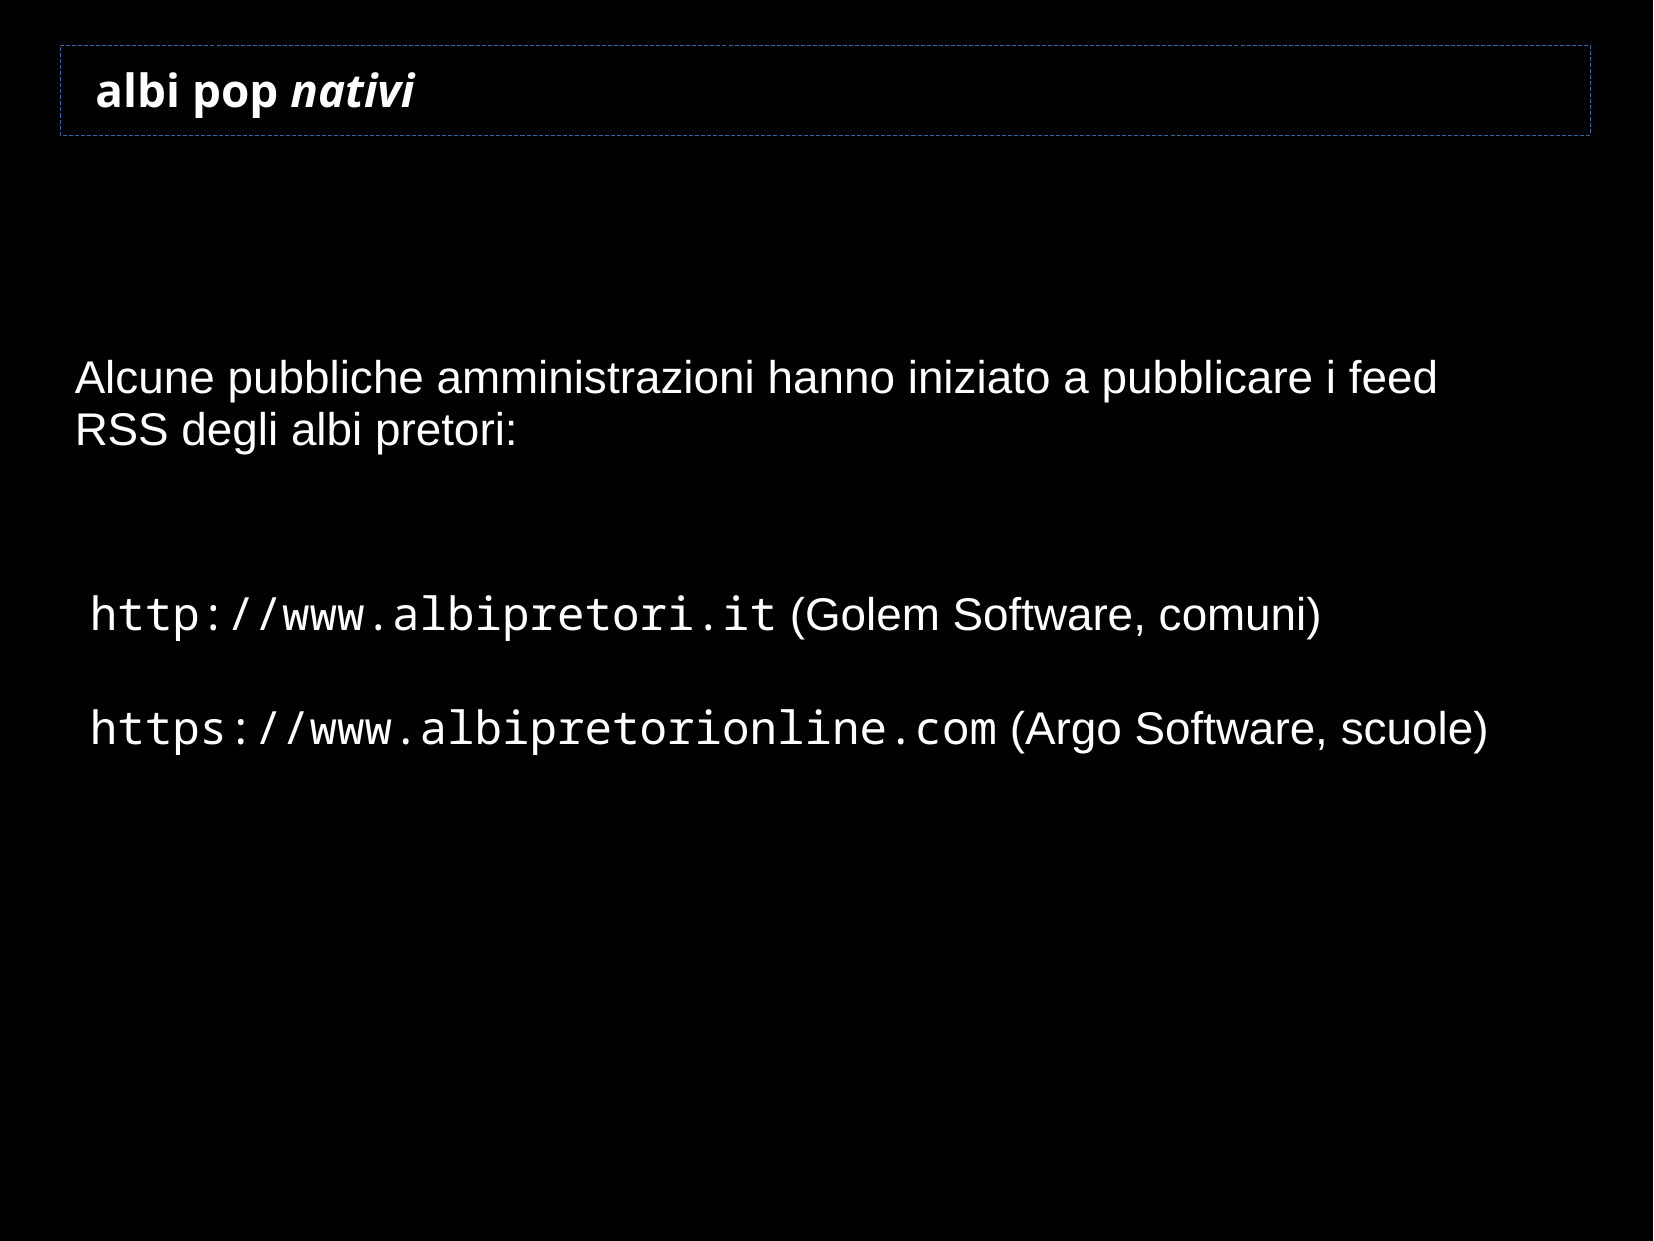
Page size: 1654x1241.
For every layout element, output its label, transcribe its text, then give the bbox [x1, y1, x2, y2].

text_box Alcune pubbliche amministrazioni hanno iniziato a pubblicare i feed RSS degli albi pretori: [60, 345, 1486, 542]
text_box http://www.albipretori.it (Golem Software, comuni) https://www.albipretorionline.com (Argo Software, scuole) [75, 574, 1576, 751]
list albi pop nativi [60, 45, 1591, 136]
